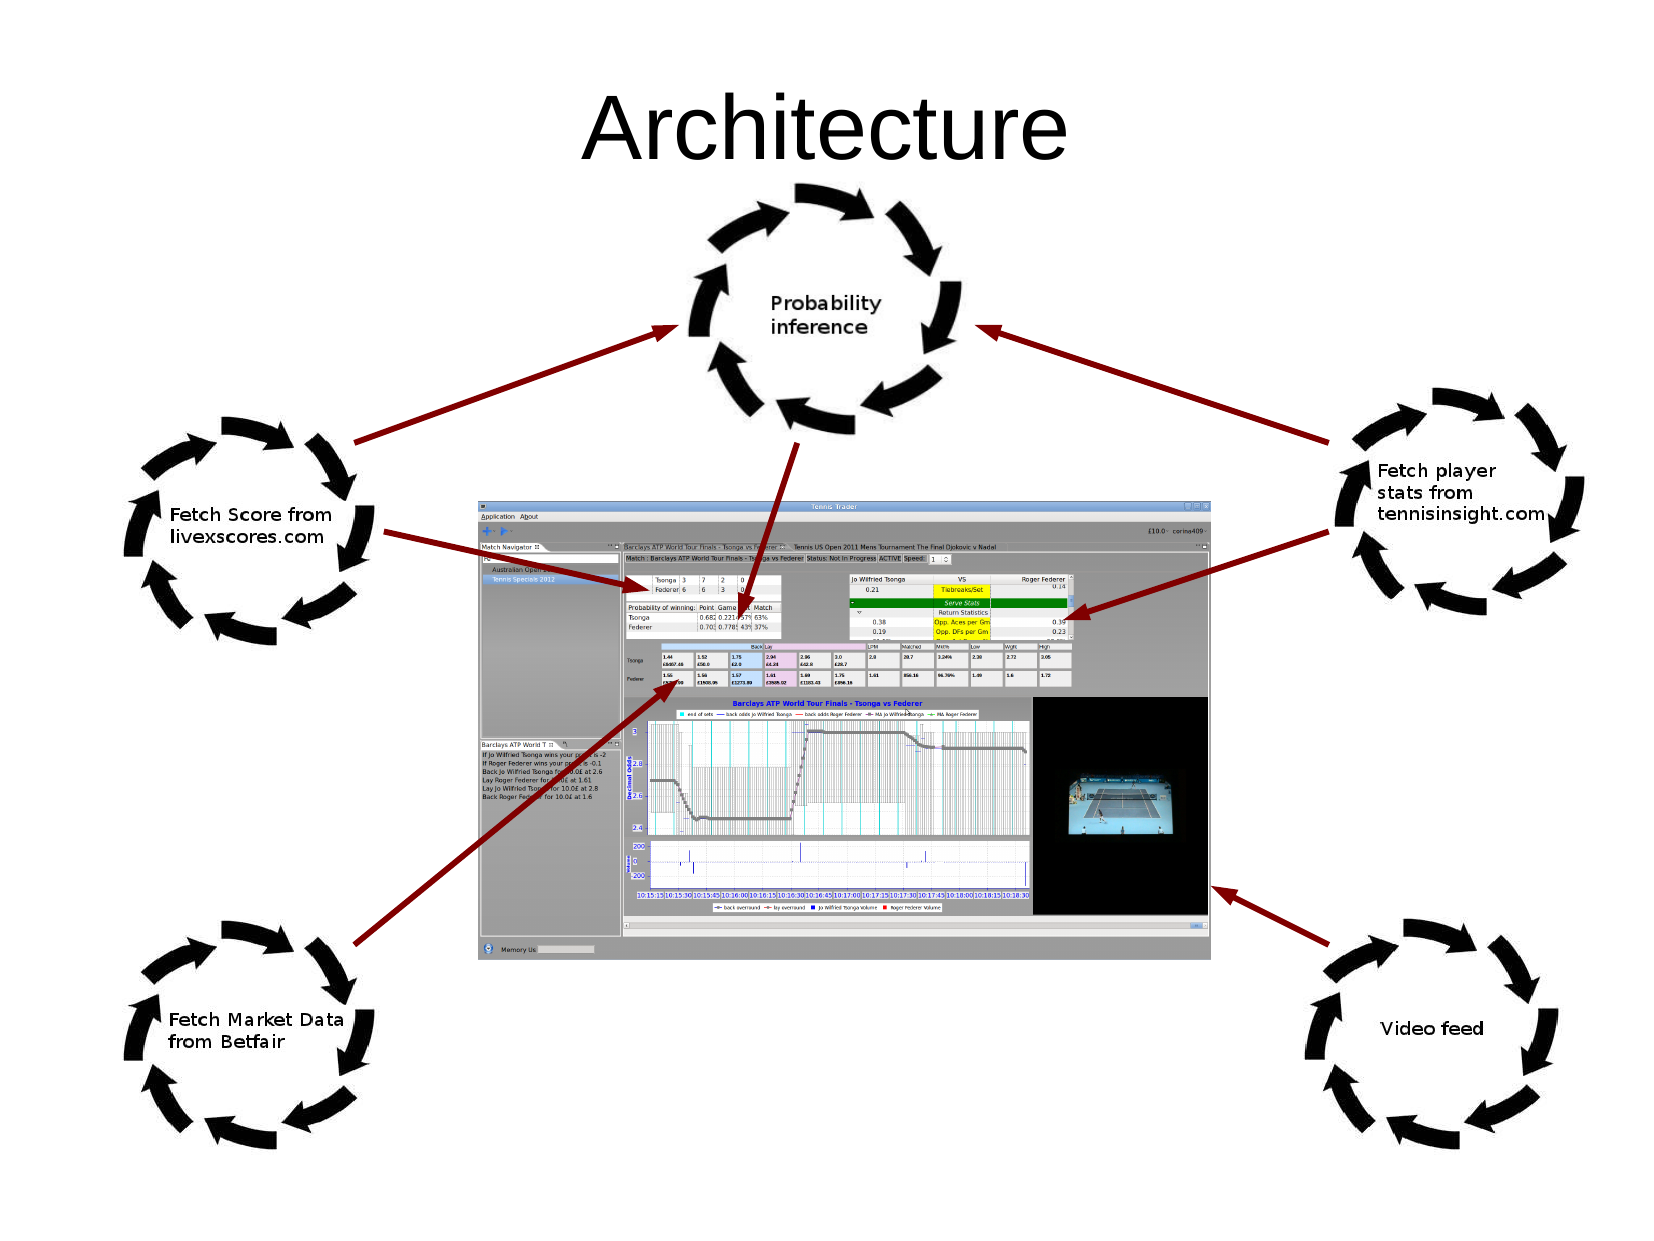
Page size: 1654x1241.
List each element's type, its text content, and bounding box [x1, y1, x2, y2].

picture [1269, 885, 1595, 1182]
picture [649, 207, 1001, 471]
picture [478, 501, 1211, 960]
picture [1299, 354, 1621, 648]
title Architecture [82, 49, 1571, 207]
picture [88, 887, 411, 1182]
picture [88, 383, 411, 678]
